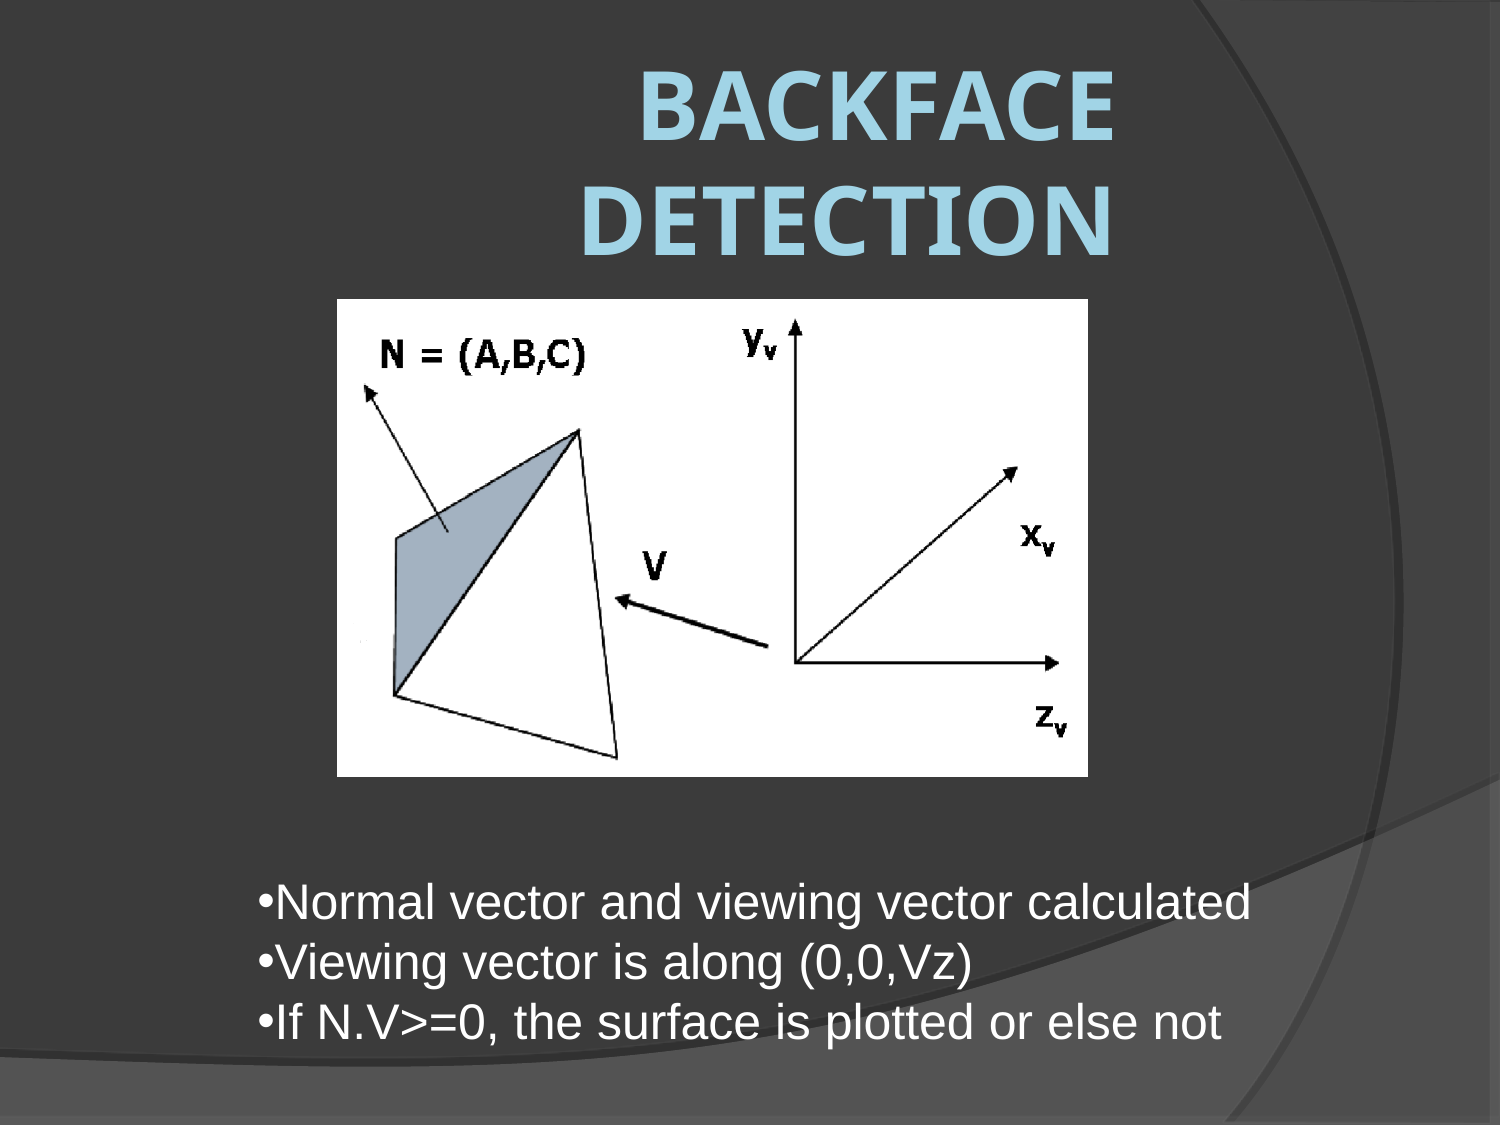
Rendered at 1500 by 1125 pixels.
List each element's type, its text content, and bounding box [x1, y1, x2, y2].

picture [337, 299, 1088, 777]
text_box Normal vector and viewing vector calculated Viewing vector is along (0,0,Vz) If N.V>=0, the surface is plotted or else not [242, 862, 1282, 1058]
title Backface detection [62, 37, 1126, 415]
